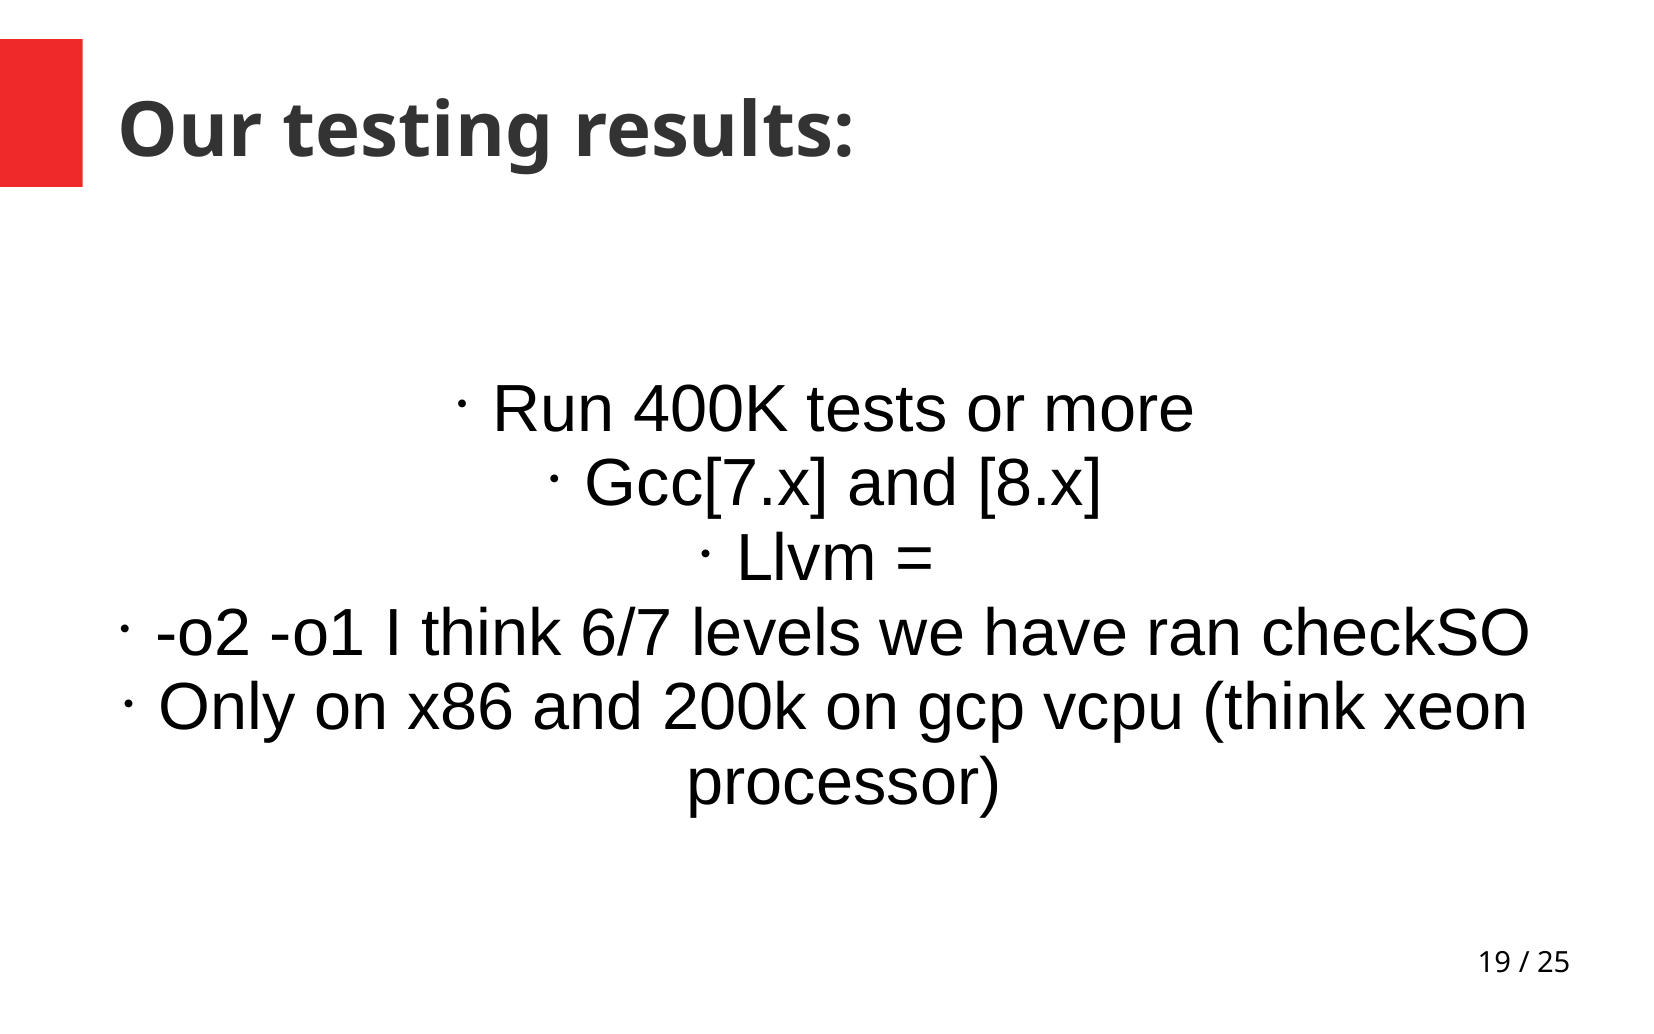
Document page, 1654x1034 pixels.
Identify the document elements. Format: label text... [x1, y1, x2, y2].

title Our testing results: [117, 40, 1571, 214]
subtitle Run 400K tests or more Gcc[7.x] and [8.x] Llvm = -o2 -o1 I think 6/7 levels we have ran checkSO Only on x86 and 200k on gcp vcpu (think xeon processor) [117, 295, 1536, 895]
